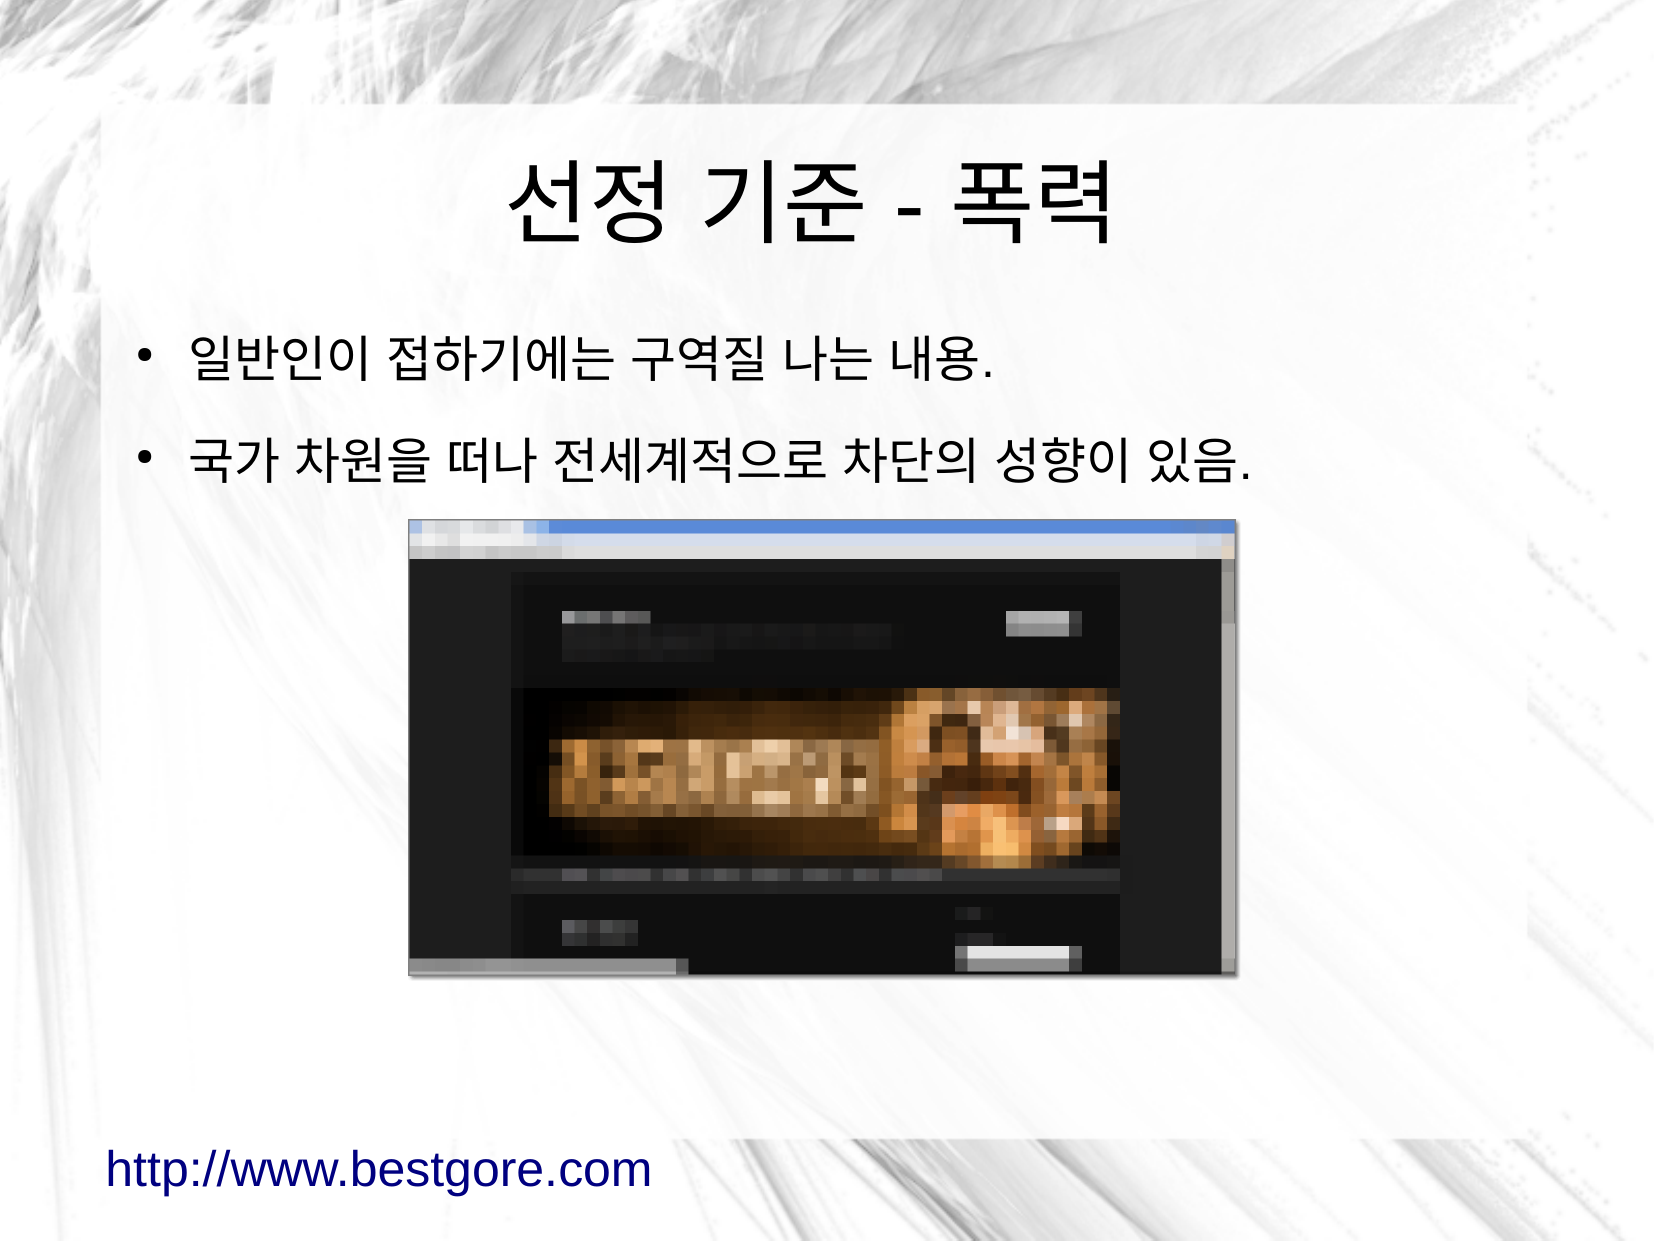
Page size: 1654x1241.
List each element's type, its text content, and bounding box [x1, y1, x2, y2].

list 일반인이 접하기에는 구역질 나는 내용. 국가 차원을 떠나 전세계적으로 차단의 성향이 있음. [118, 319, 1571, 945]
picture [0, 0, 1654, 1241]
text_box http://www.bestgore.com [90, 1133, 1583, 1205]
title 선정 기준 - 폭력 [118, 112, 1506, 281]
